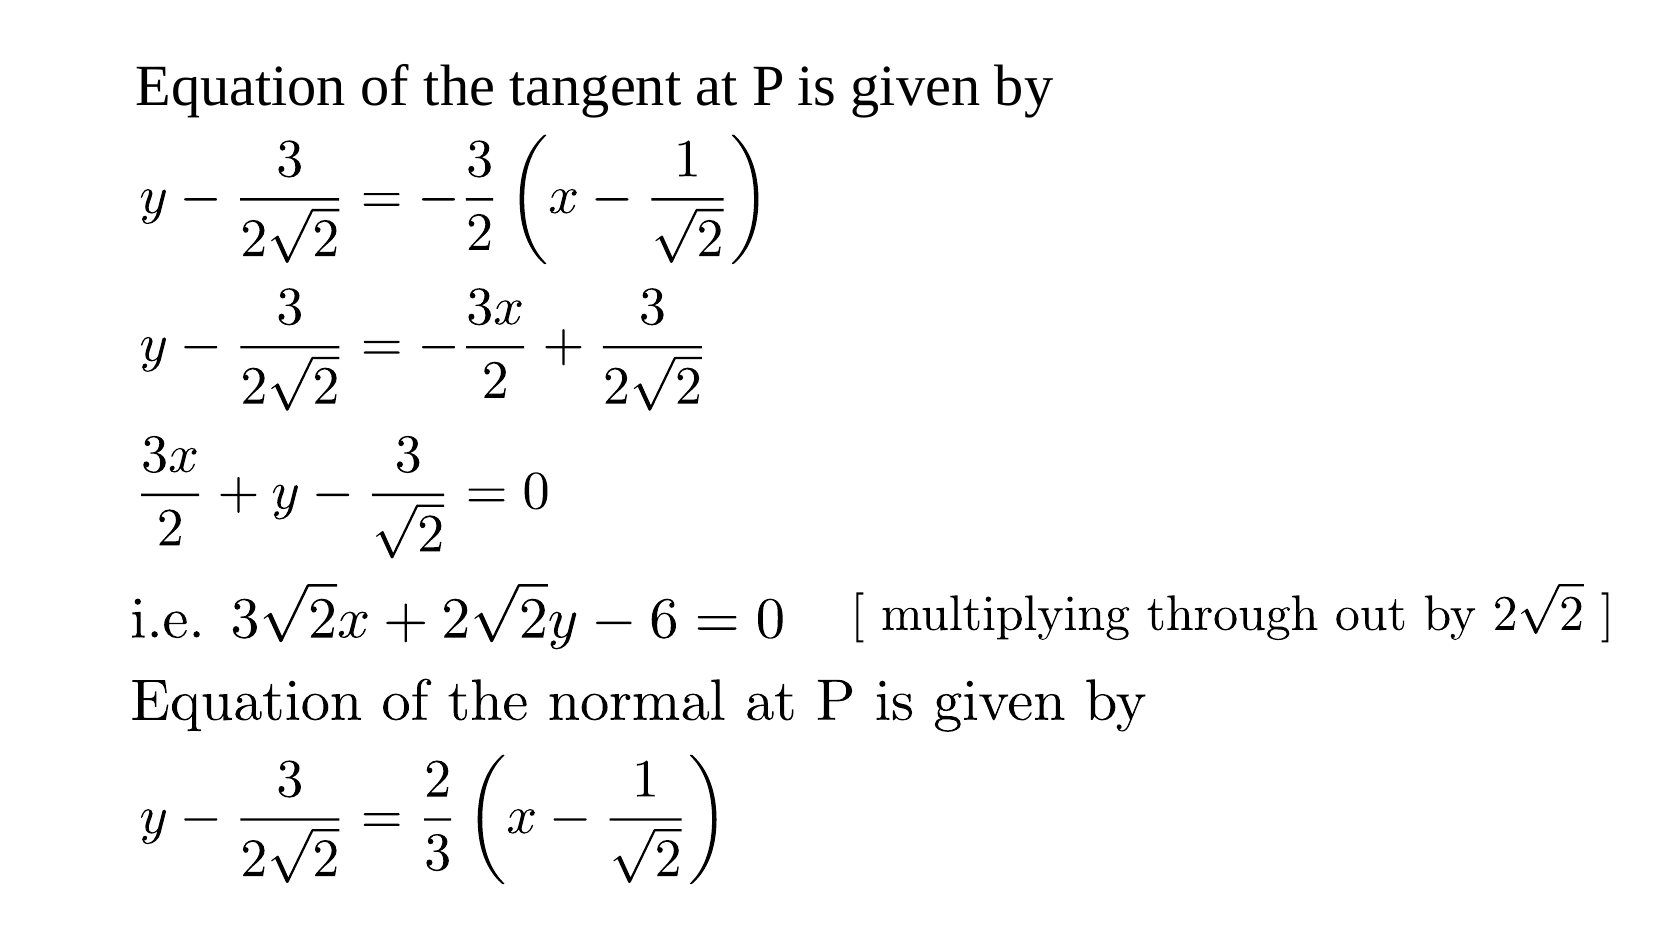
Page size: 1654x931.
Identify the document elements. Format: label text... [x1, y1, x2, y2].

text_box [132, 678, 1146, 732]
text_box [141, 754, 717, 885]
text_box [852, 584, 1609, 643]
text_box [141, 435, 548, 559]
text_box [140, 134, 759, 265]
title Equation of the tangent at P is given by [47, 37, 1607, 875]
text_box [132, 584, 783, 650]
text_box [141, 288, 702, 411]
